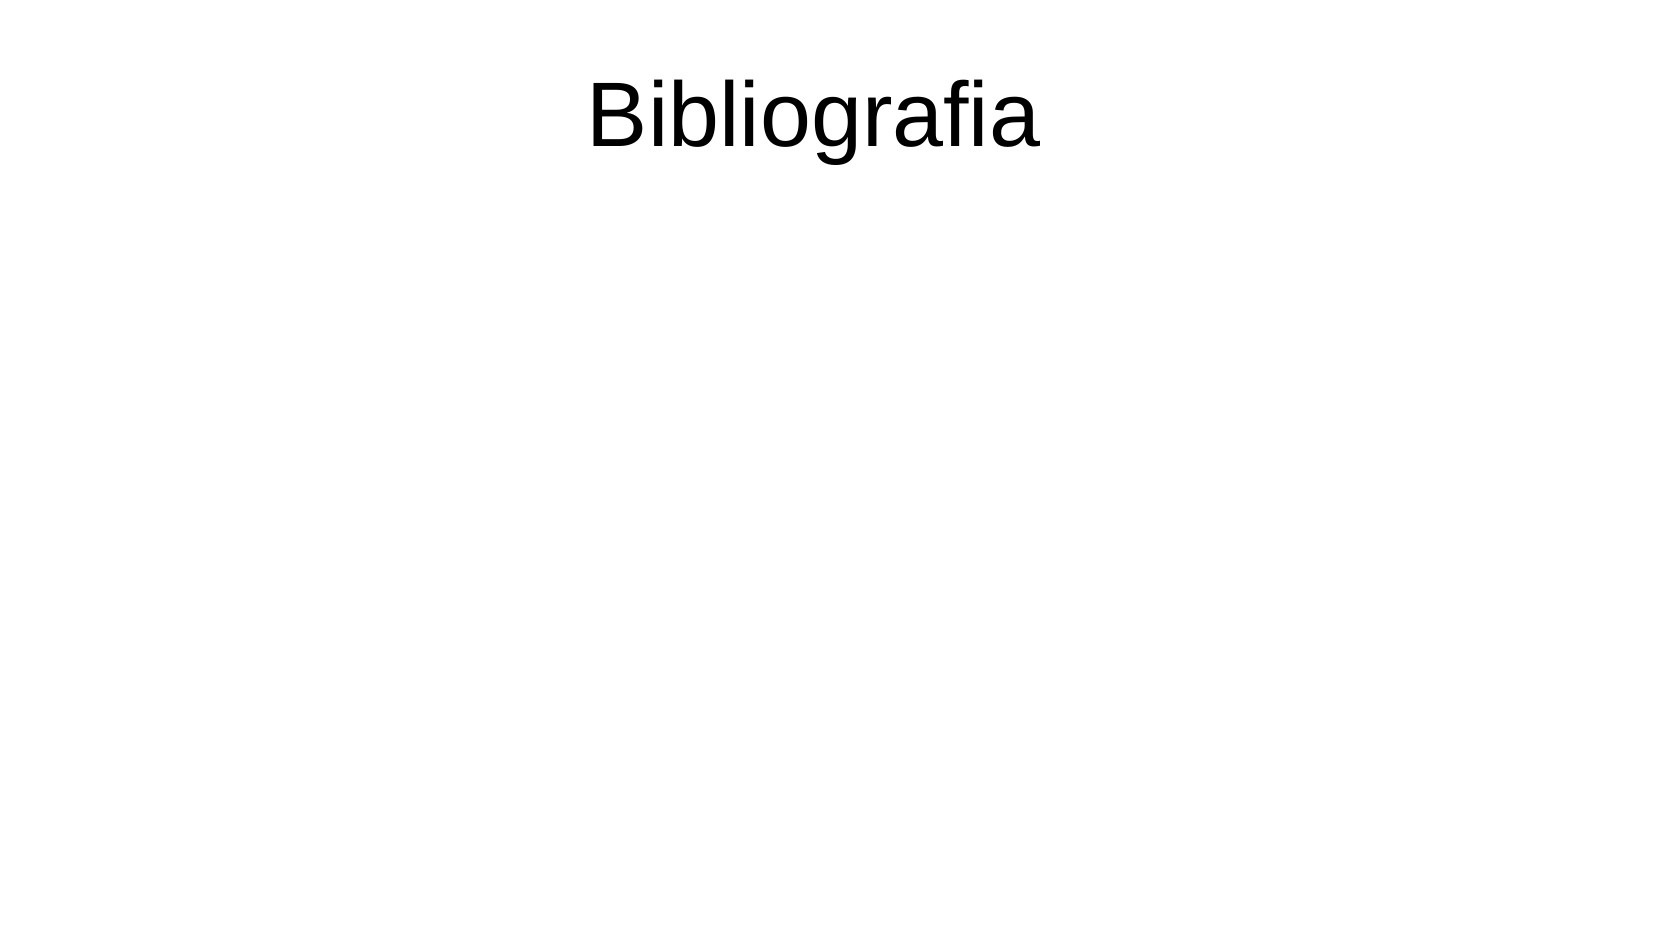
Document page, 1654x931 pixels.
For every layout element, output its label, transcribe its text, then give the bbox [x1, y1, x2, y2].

title Bibliografia [82, 37, 1571, 193]
